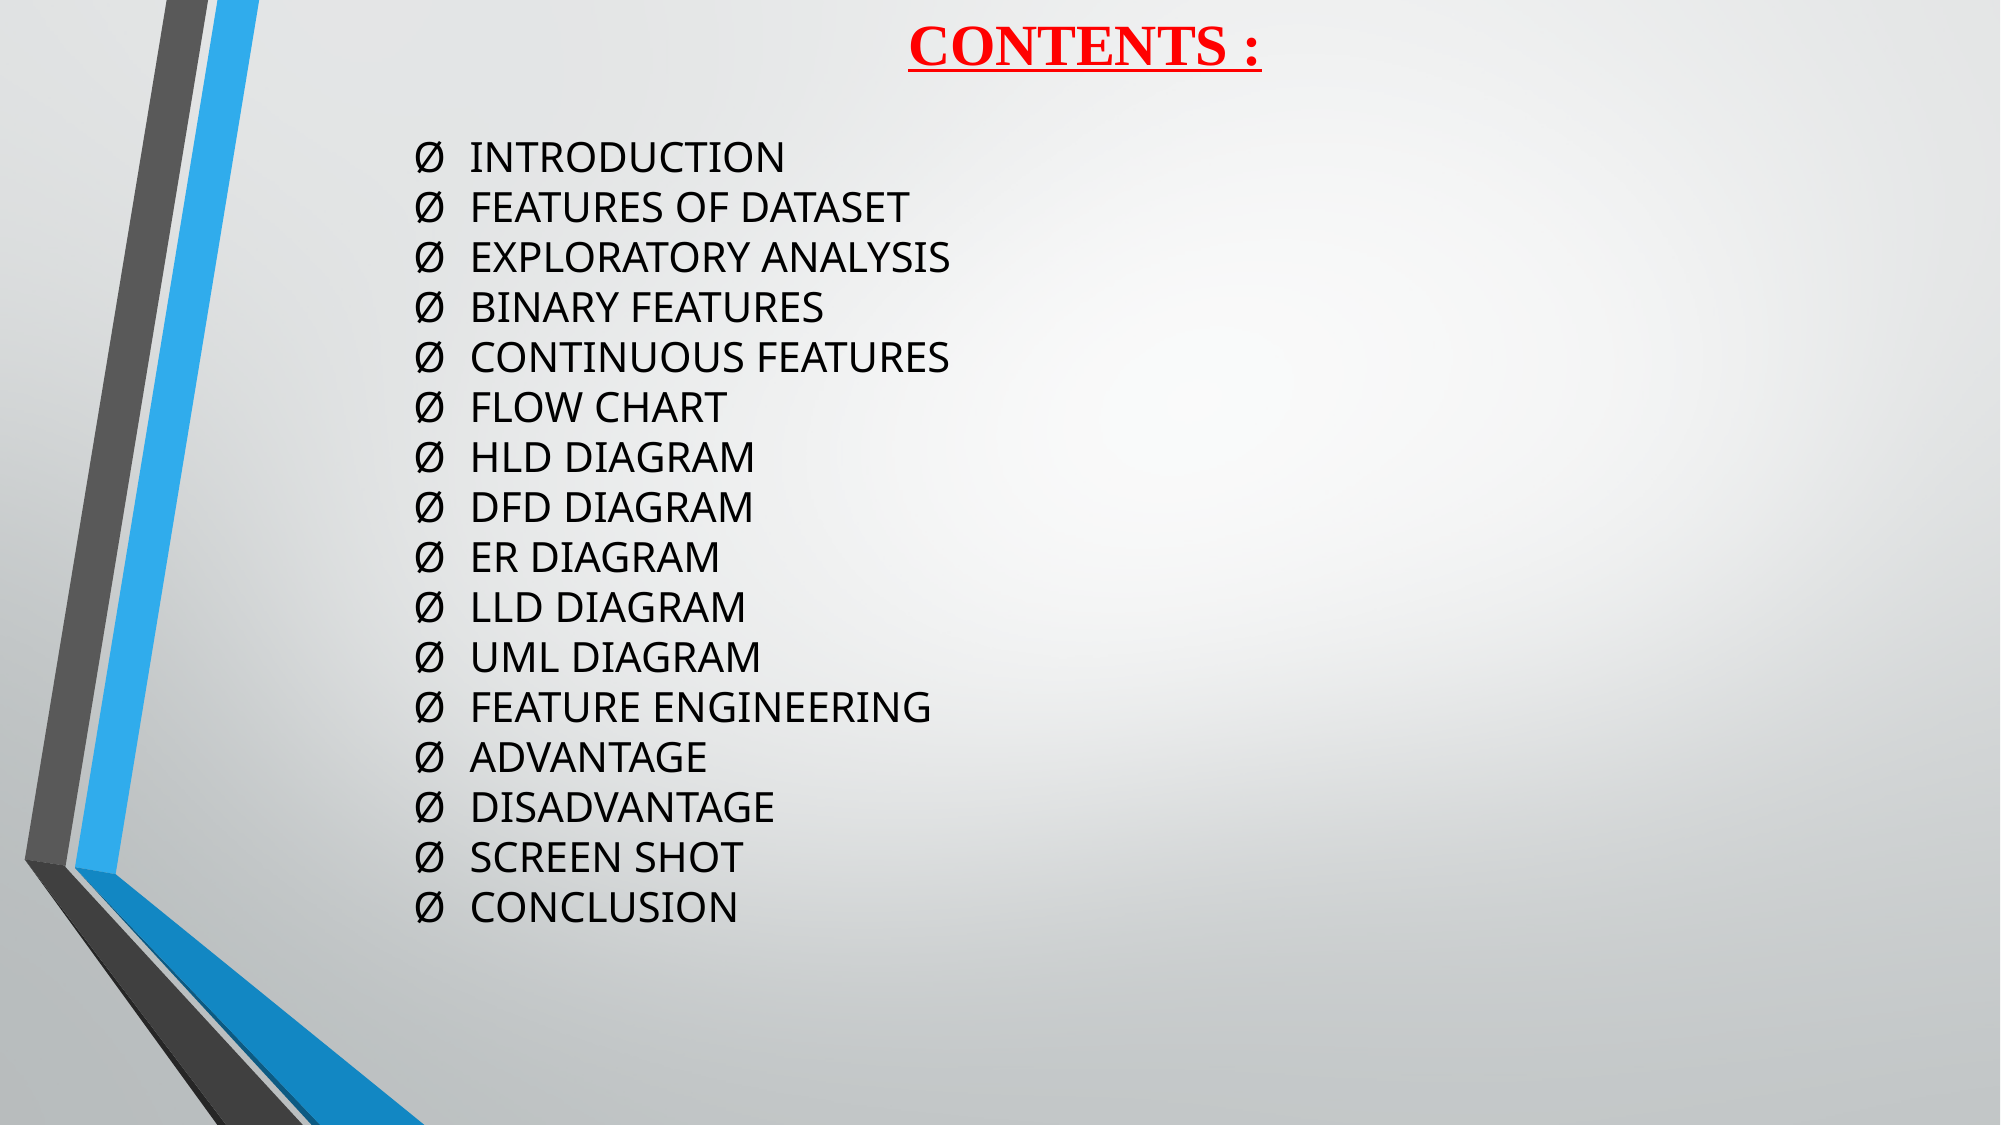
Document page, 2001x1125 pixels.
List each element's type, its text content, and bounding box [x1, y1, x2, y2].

text_box INTRODUCTION FEATURES OF DATASET EXPLORATORY ANALYSIS BINARY FEATURES CONTINUOUS FEATURES FLOW CHART HLD DIAGRAM DFD DIAGRAM ER DIAGRAM LLD DIAGRAM UML DIAGRAM FEATURE ENGINEERING ADVANTAGE DISADVANTAGE SCREEN SHOT CONCLUSION [398, 123, 1533, 947]
text_box CONTENTS : [893, 0, 1379, 86]
